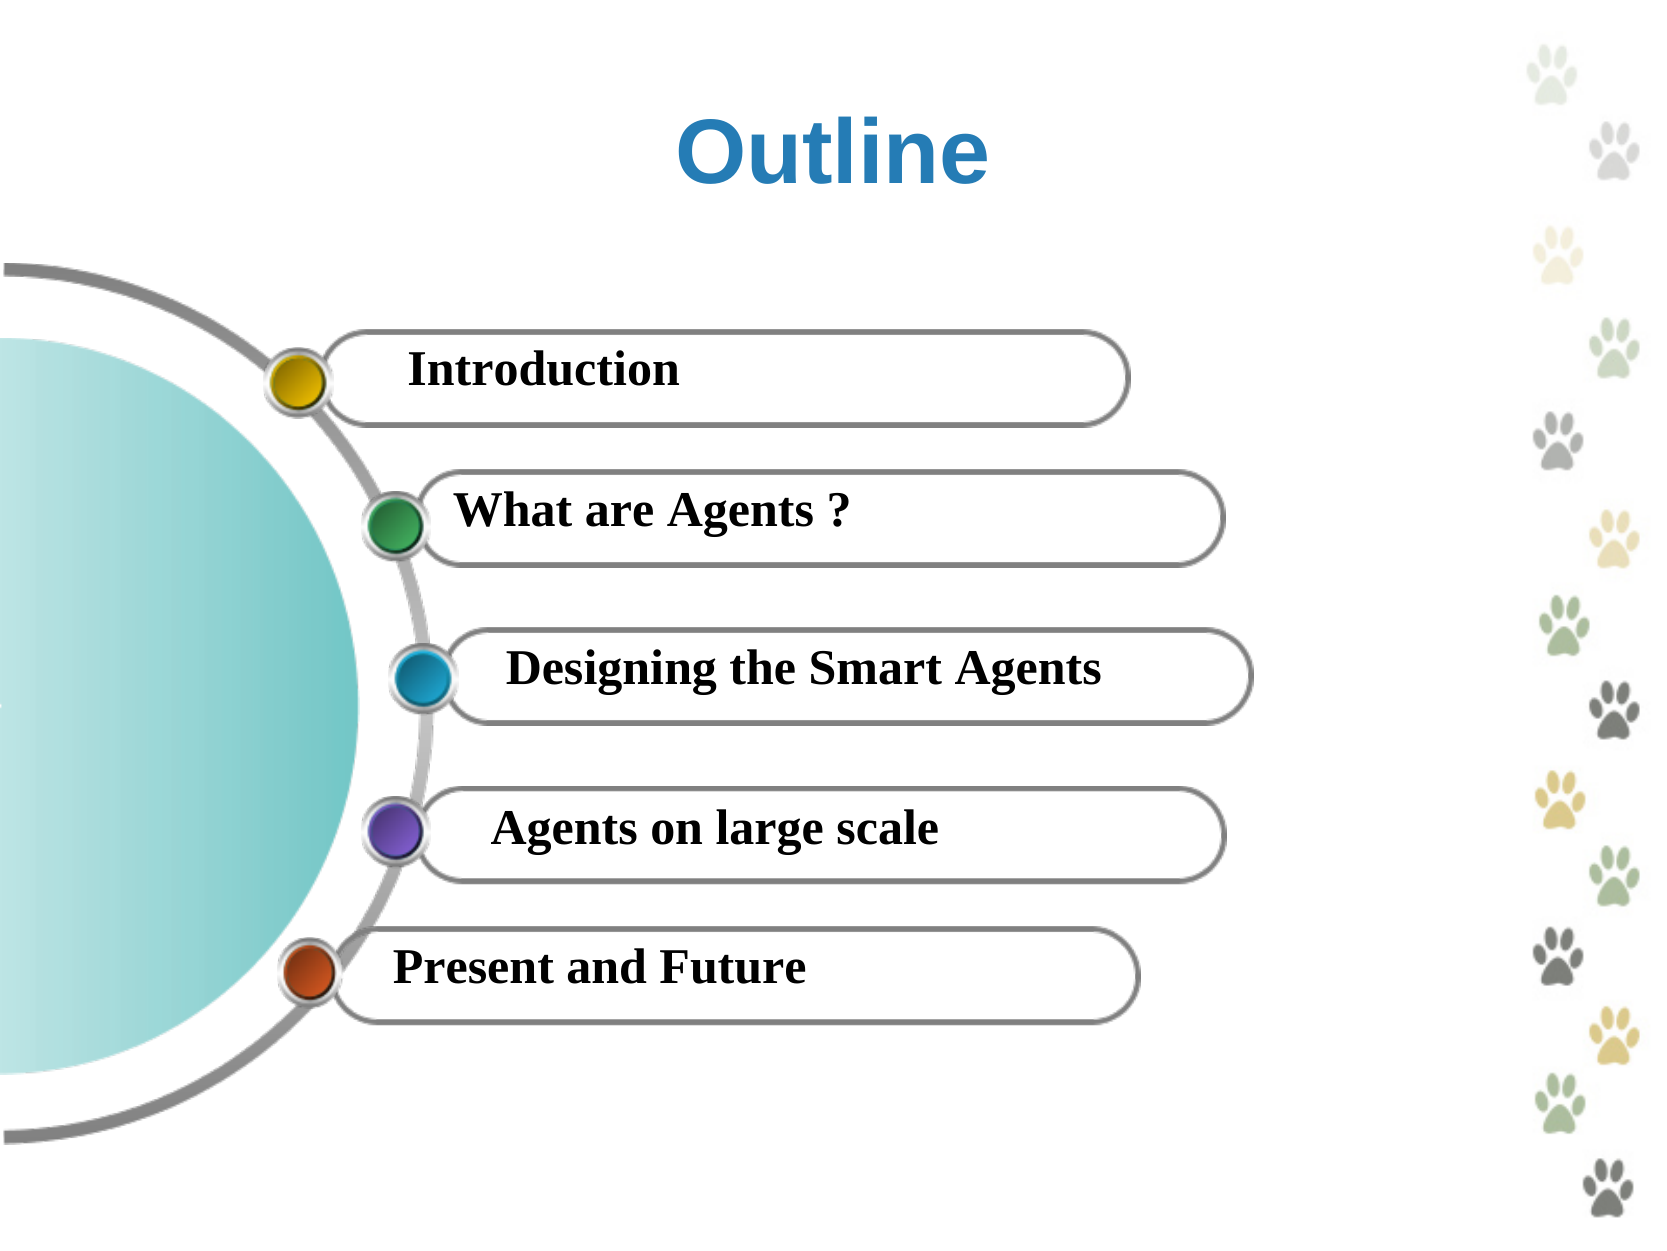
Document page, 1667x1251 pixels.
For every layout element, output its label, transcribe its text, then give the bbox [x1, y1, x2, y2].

title Outline [90, 58, 1577, 251]
picture [0, 0, 1667, 1251]
